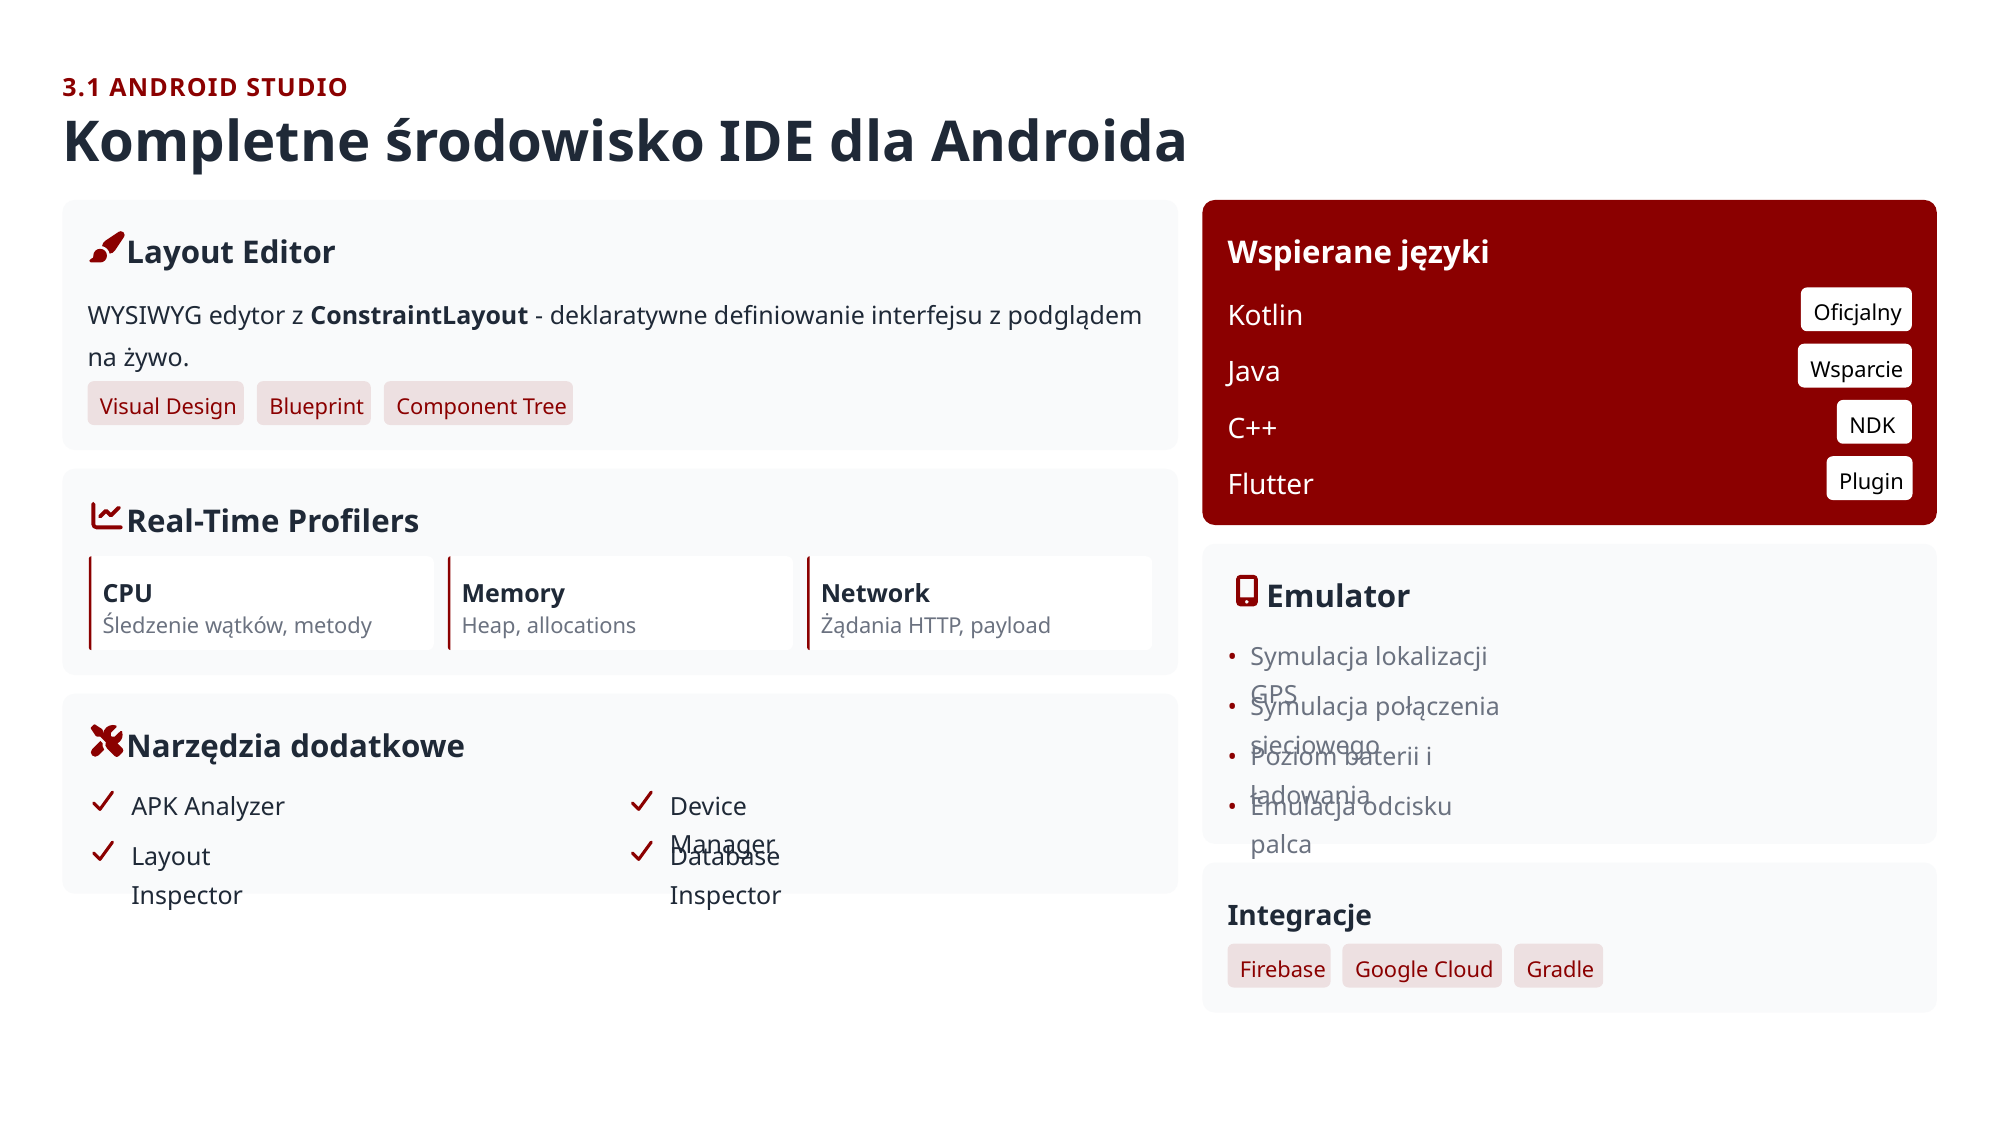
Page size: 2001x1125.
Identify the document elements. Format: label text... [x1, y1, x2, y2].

text_box Heap, allocations [462, 606, 791, 638]
text_box 3.1 ANDROID STUDIO [62, 62, 1950, 100]
text_box APK Analyzer [131, 781, 298, 819]
text_box Memory [462, 569, 793, 606]
text_box Database Inspector [670, 831, 887, 869]
text_box [1202, 543, 1937, 844]
text_box C++ [1228, 400, 1295, 444]
text_box Emulacja odcisku palca [1250, 781, 1511, 819]
text_box Layout Editor [127, 225, 1169, 269]
text_box Oficjalny [1801, 287, 1923, 331]
text_box NDK [1837, 400, 1923, 444]
text_box Gradle [1514, 944, 1614, 987]
text_box Visual Design [87, 381, 255, 425]
text_box Kotlin [1227, 287, 1320, 331]
text_box Symulacja połączenia sieciowego [1250, 681, 1613, 719]
text_box Kompletne środowisko IDE dla Androida [62, 112, 1966, 175]
text_box Component Tree [384, 381, 584, 425]
text_box Layout Inspector [131, 831, 327, 869]
text_box Wsparcie [1798, 344, 1923, 387]
text_box [62, 468, 1179, 676]
text_box Wspierane języki [1227, 225, 1928, 269]
text_box Plugin [1827, 456, 1924, 500]
text_box Flutter [1228, 456, 1324, 500]
text_box Narzędzia dodatkowe [127, 719, 1169, 762]
text_box • [1227, 781, 1250, 819]
text_box Symulacja lokalizacji GPS [1250, 631, 1540, 669]
text_box Żądania HTTP, payload [821, 606, 1151, 638]
text_box Network [821, 569, 1152, 606]
text_box • [1227, 631, 1250, 669]
text_box [62, 693, 1179, 894]
text_box Emulator [1267, 569, 1928, 612]
text_box Integracje [1227, 887, 1926, 931]
text_box • [1227, 731, 1250, 769]
text_box WYSIWYG edytor z ConstraintLayout - deklaratywne definiowanie interfejsu z podglądem na żywo. [88, 287, 1166, 369]
text_box Firebase [1227, 944, 1341, 987]
text_box CPU [102, 569, 434, 606]
text_box Java [1228, 344, 1290, 387]
text_box Real-Time Profilers [127, 494, 1169, 537]
text_box Google Cloud [1343, 944, 1513, 987]
text_box Śledzenie wątków, metody [102, 606, 432, 638]
text_box • [1227, 681, 1250, 719]
text_box Poziom baterii i ładowania [1250, 731, 1544, 769]
text_box [1202, 862, 1937, 1013]
text_box [1202, 199, 1937, 526]
text_box Device Manager [670, 781, 856, 819]
text_box [62, 199, 1179, 451]
text_box Blueprint [257, 381, 382, 425]
